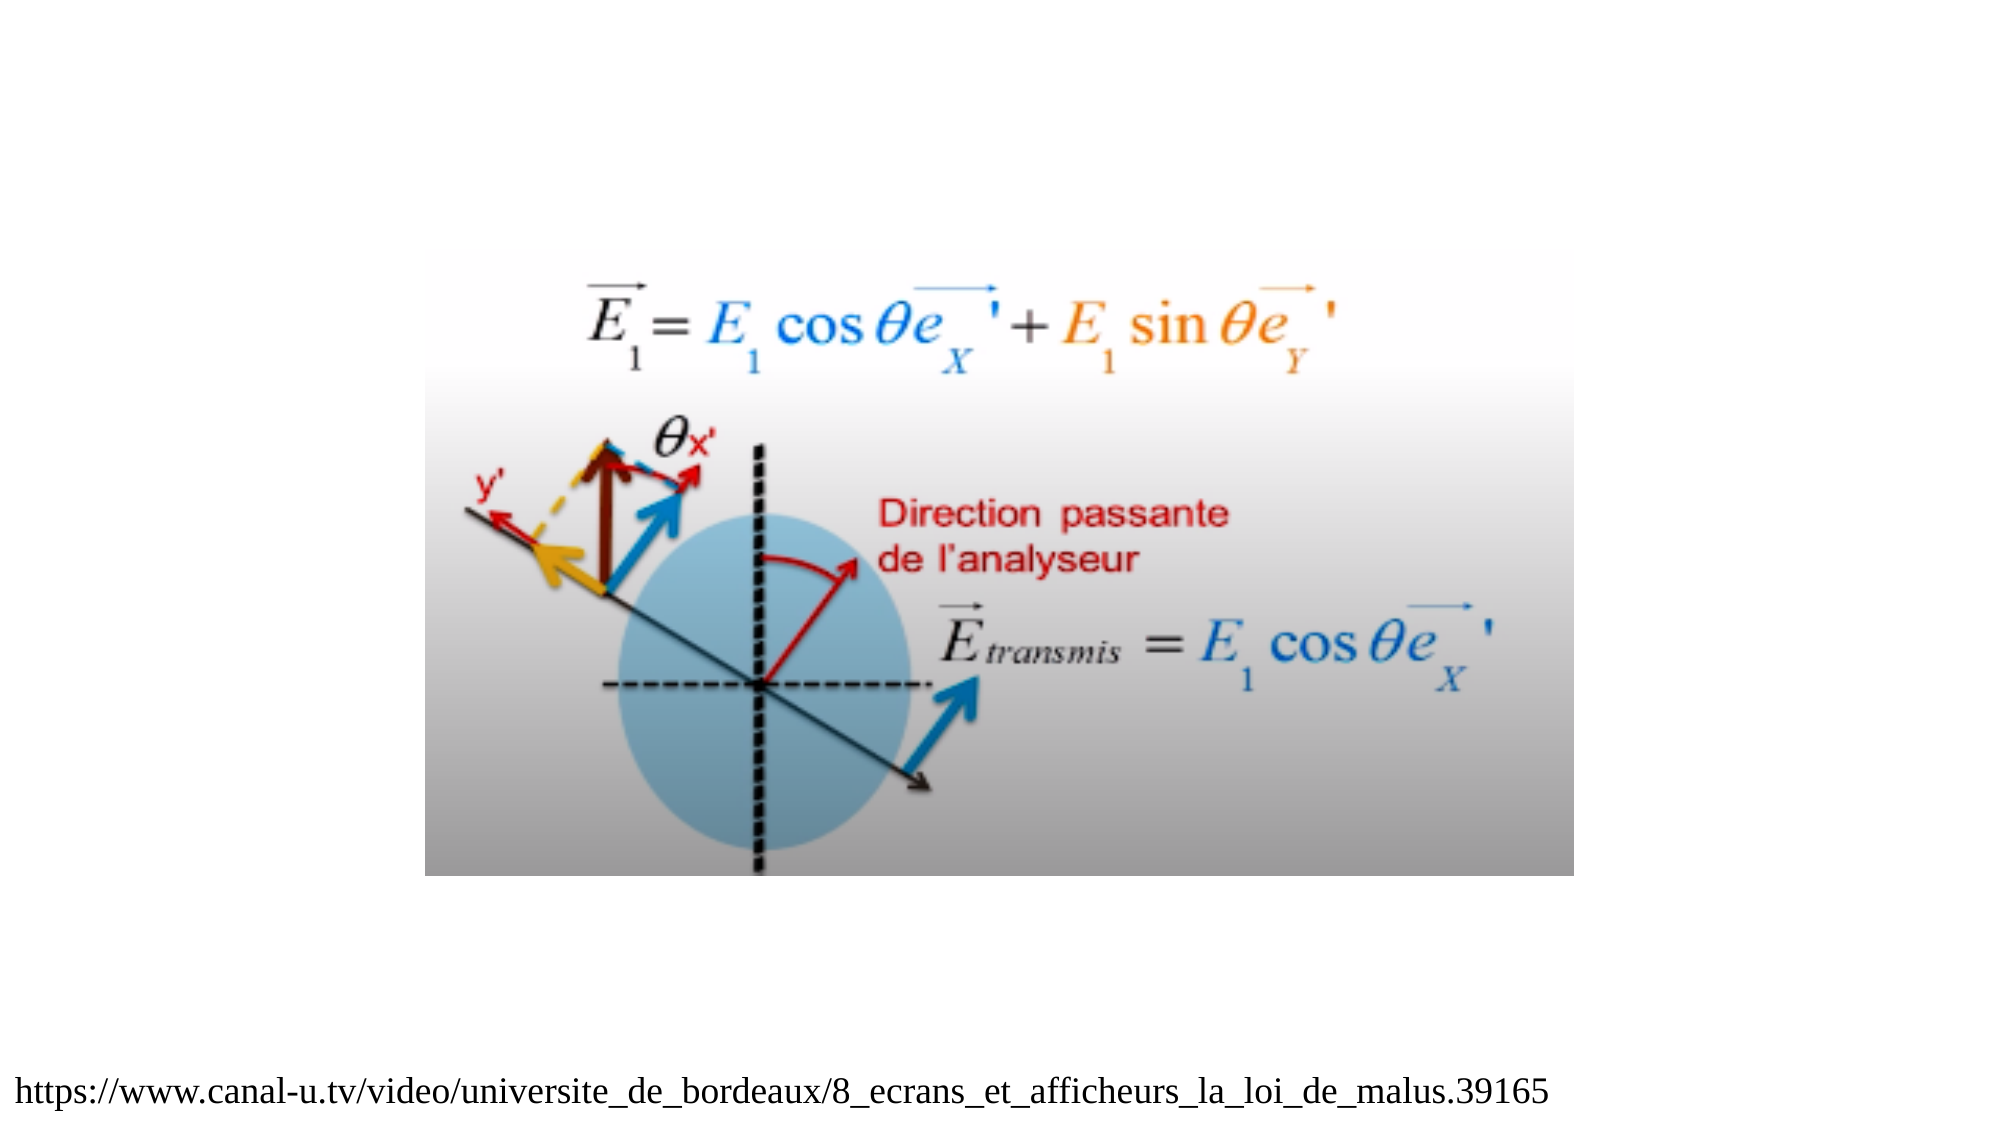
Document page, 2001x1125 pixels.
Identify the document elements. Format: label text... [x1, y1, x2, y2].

text_box https://www.canal-u.tv/video/universite_de_bordeaux/8_ecrans_et_afficheurs_la_loi_de_malus.39165 [0, 1062, 1737, 1125]
picture [425, 249, 1574, 876]
